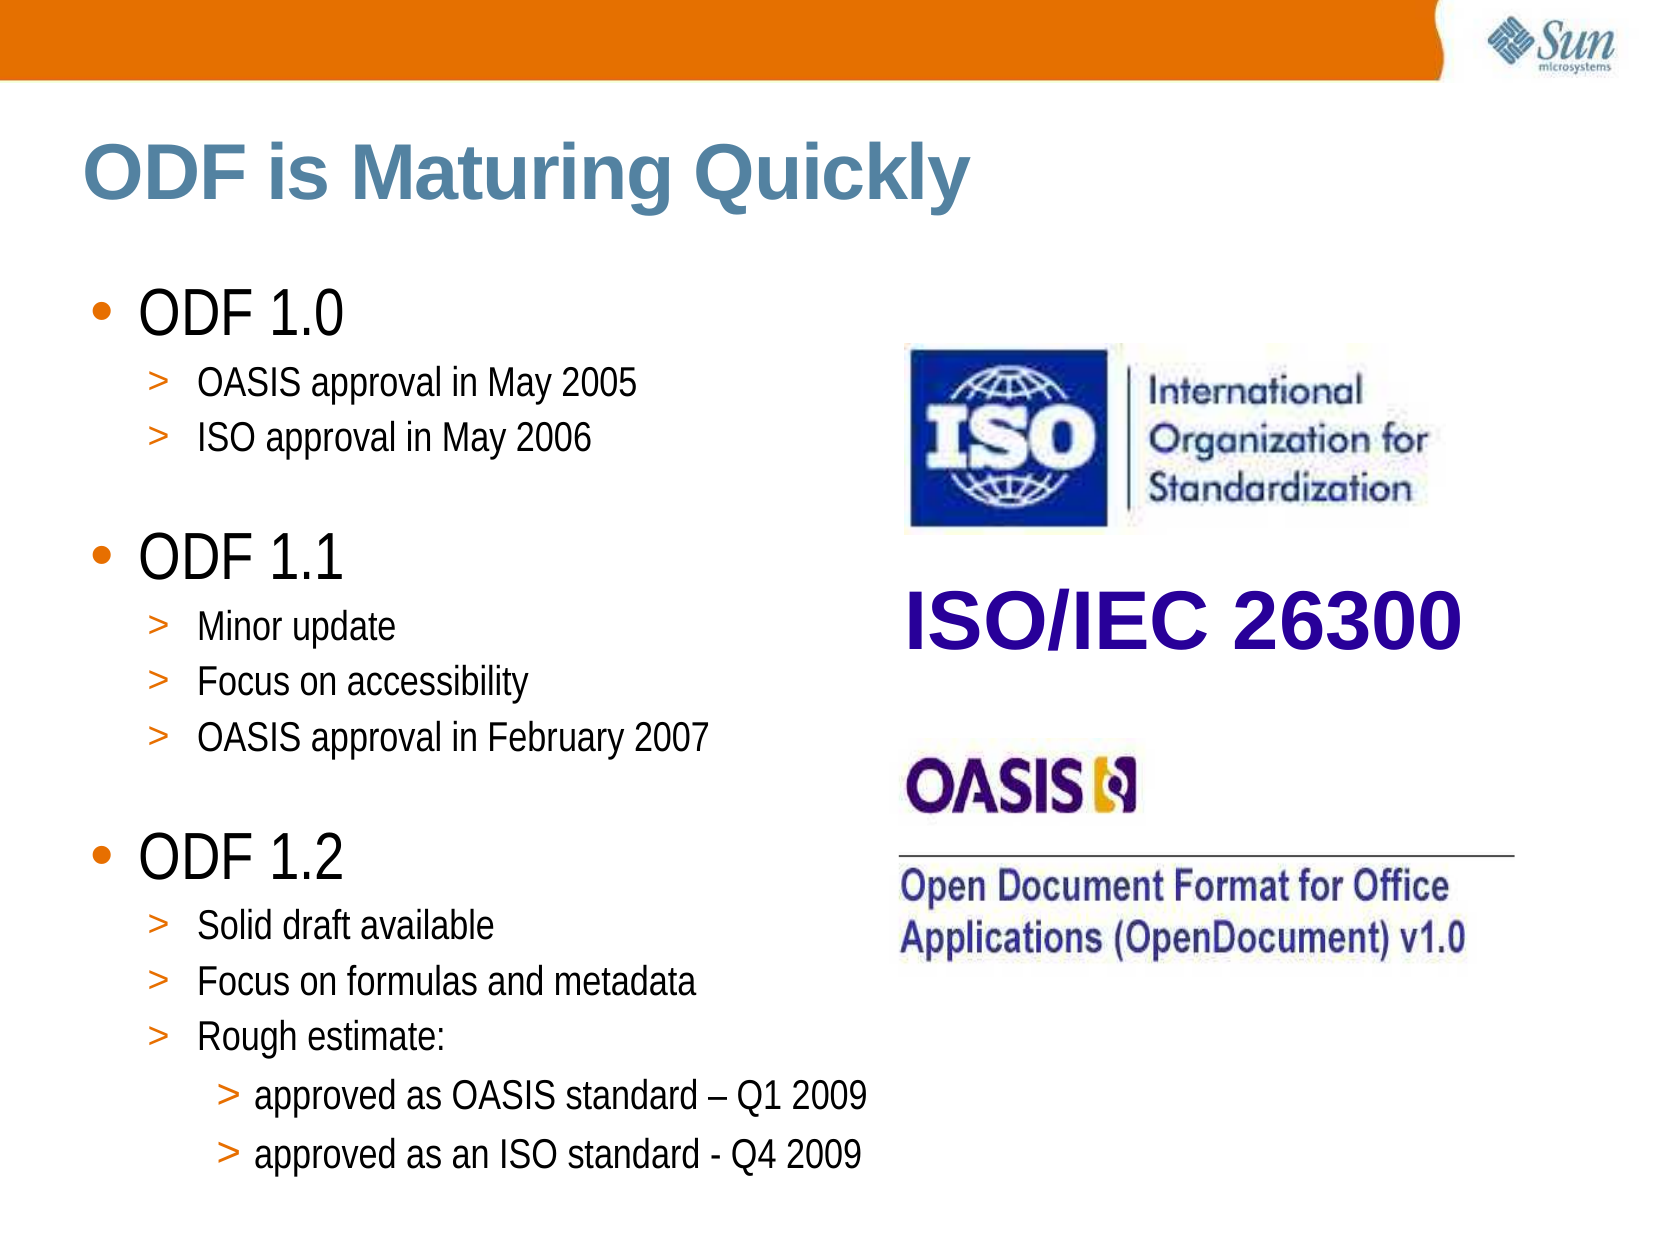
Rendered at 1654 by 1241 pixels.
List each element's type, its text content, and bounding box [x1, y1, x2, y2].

picture [904, 343, 1446, 535]
picture [880, 738, 1536, 995]
list ODF 1.0 OASIS approval in May 2005 ISO approval in May 2006 ODF 1.1 Minor update Focus on accessibility OASIS approval in February 2007 ODF 1.2 Solid draft available Focus on formulas and metadata Rough estimate: approved as OASIS standard – Q1 2009 approved as an ISO standard - Q4 2009 [71, 283, 1545, 1188]
picture [0, 0, 1654, 83]
title ODF is Maturing Quickly [82, 135, 1585, 251]
text_box ISO/IEC 26300 [804, 545, 1565, 704]
